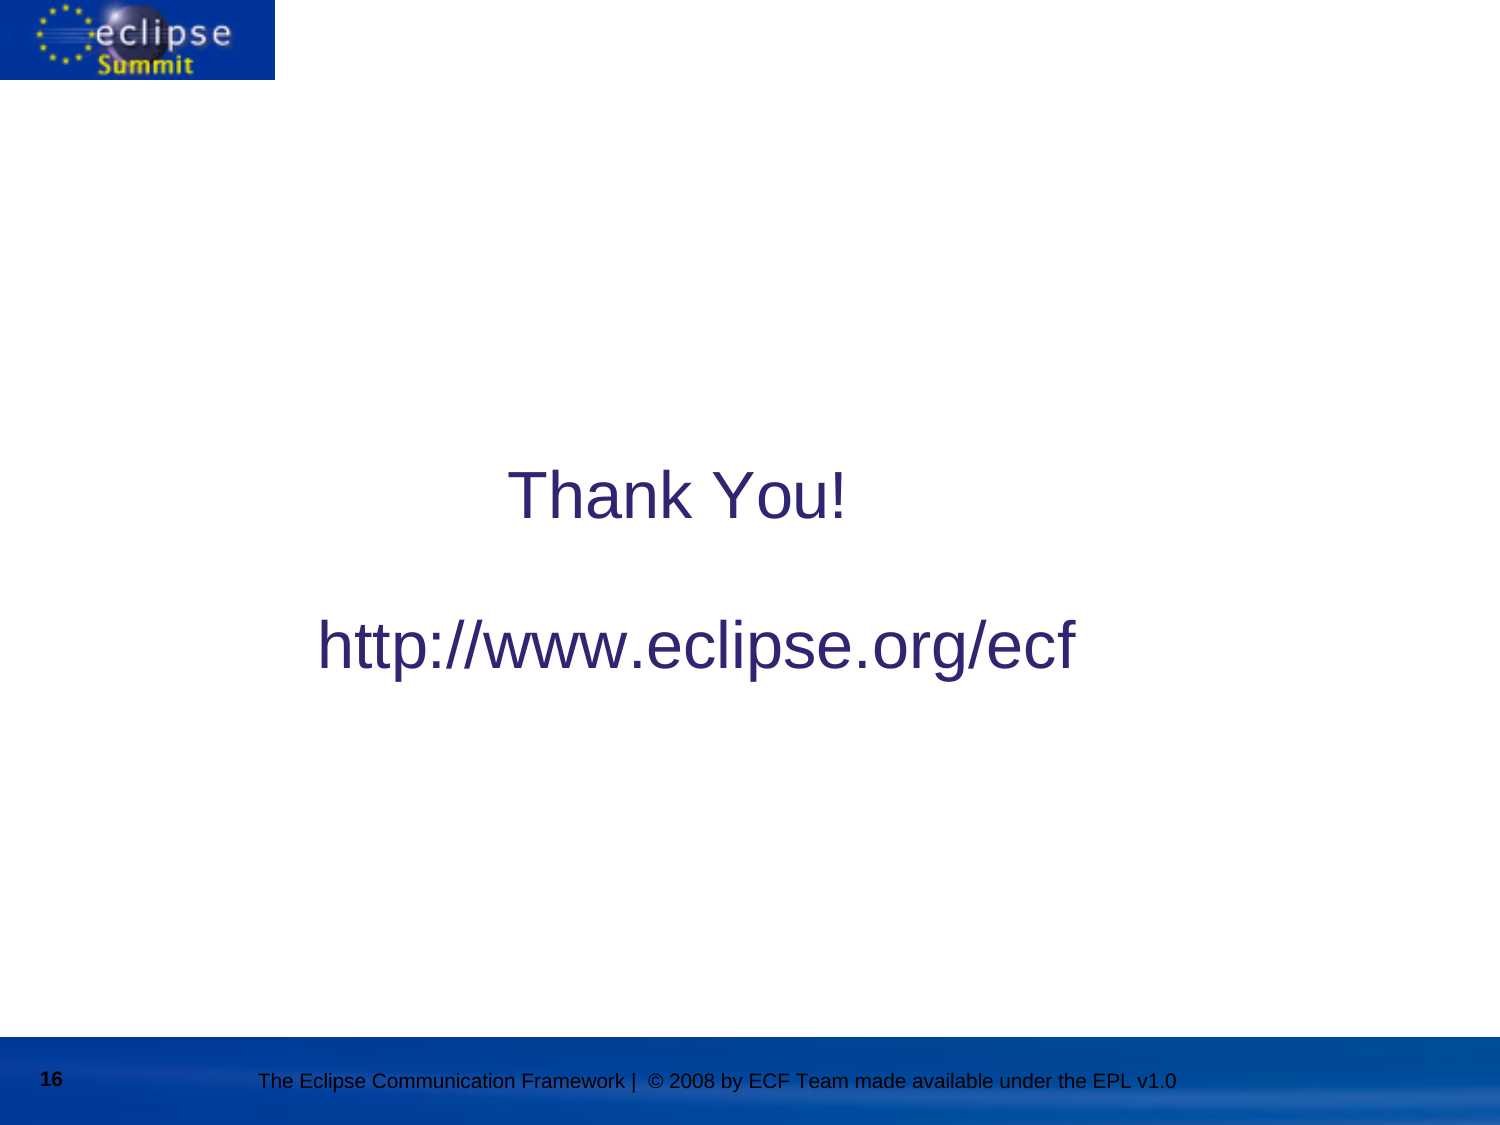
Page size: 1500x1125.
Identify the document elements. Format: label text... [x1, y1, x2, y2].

picture [0, 0, 275, 80]
title http://www.eclipse.org/ecf [302, 607, 1180, 698]
picture [0, 1037, 1500, 1125]
title Thank You! [493, 457, 895, 548]
